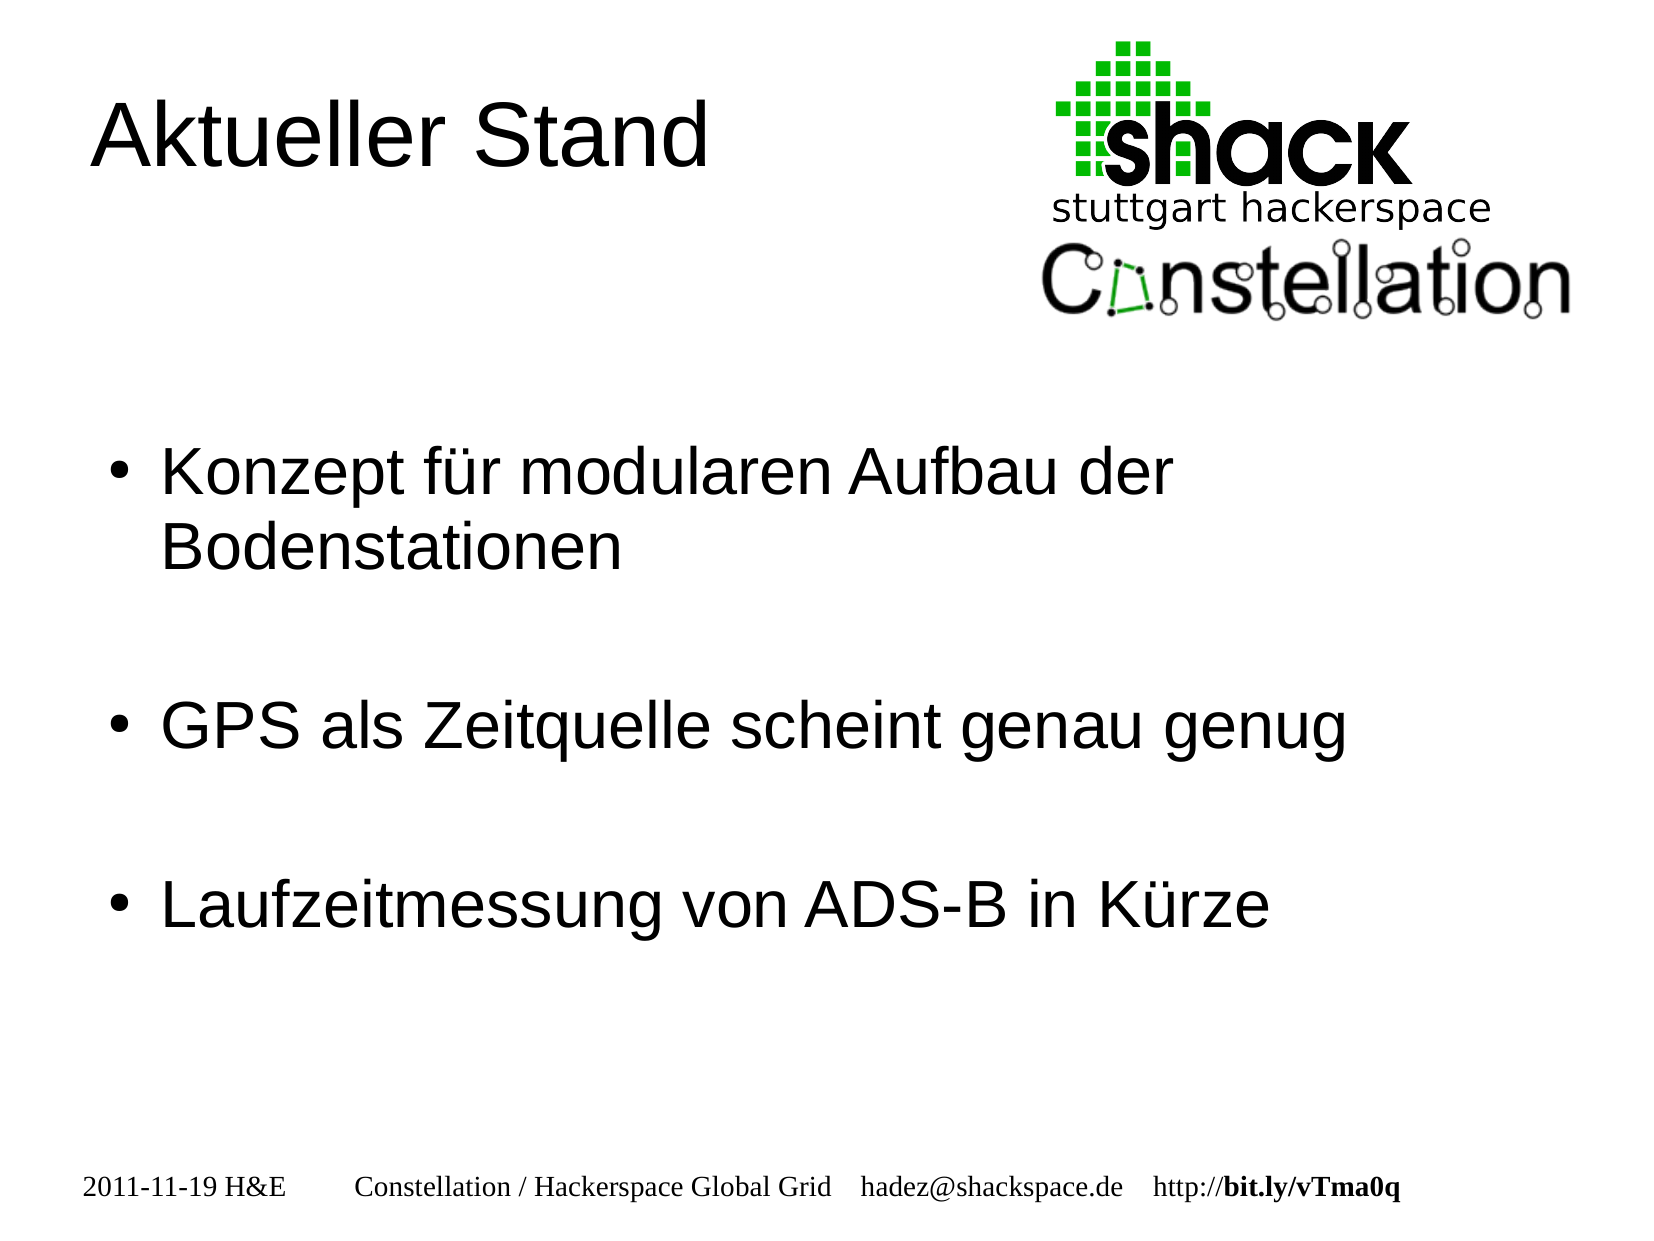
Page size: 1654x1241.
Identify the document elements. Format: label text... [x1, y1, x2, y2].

list Konzept für modularen Aufbau der Bodenstationen GPS als Zeitquelle scheint genau genug Laufzeitmessung von ADS-B in Kürze [90, 330, 1571, 1141]
picture [1028, 34, 1586, 325]
title Aktueller Stand [90, 30, 1029, 241]
